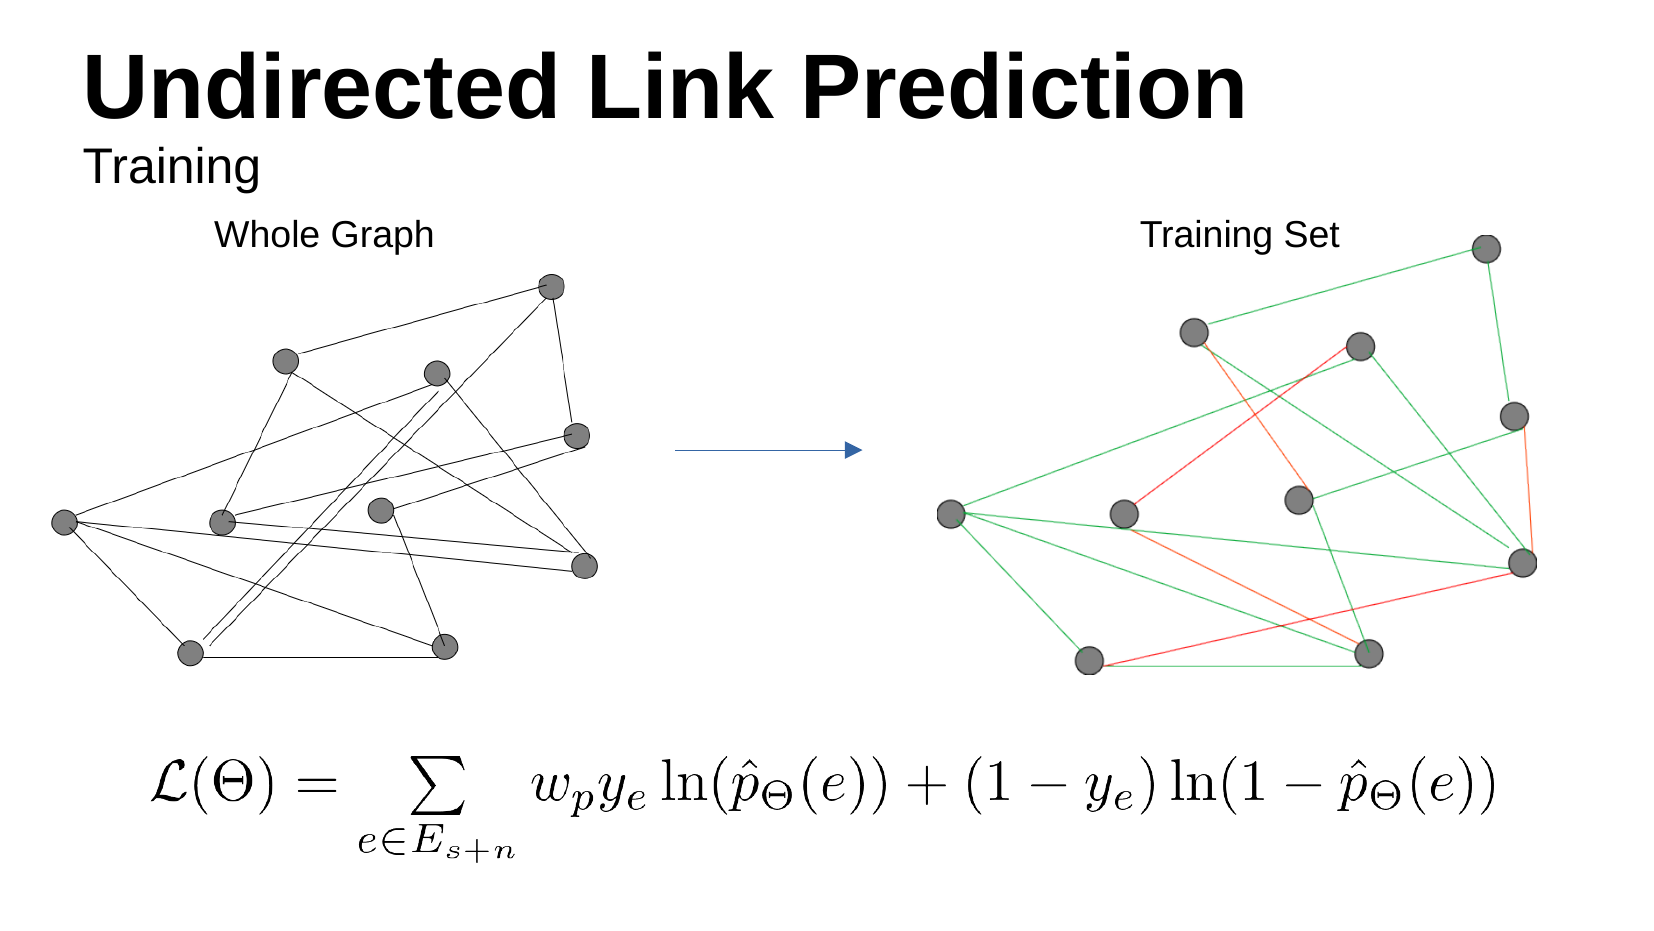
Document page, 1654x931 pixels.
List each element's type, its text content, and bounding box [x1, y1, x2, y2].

picture [150, 756, 1494, 863]
picture [937, 235, 1537, 676]
text_box Training Set [1125, 205, 1356, 263]
title Undirected Link Prediction Training [82, 35, 1571, 194]
text_box Whole Graph [199, 205, 451, 263]
picture [37, 252, 601, 713]
